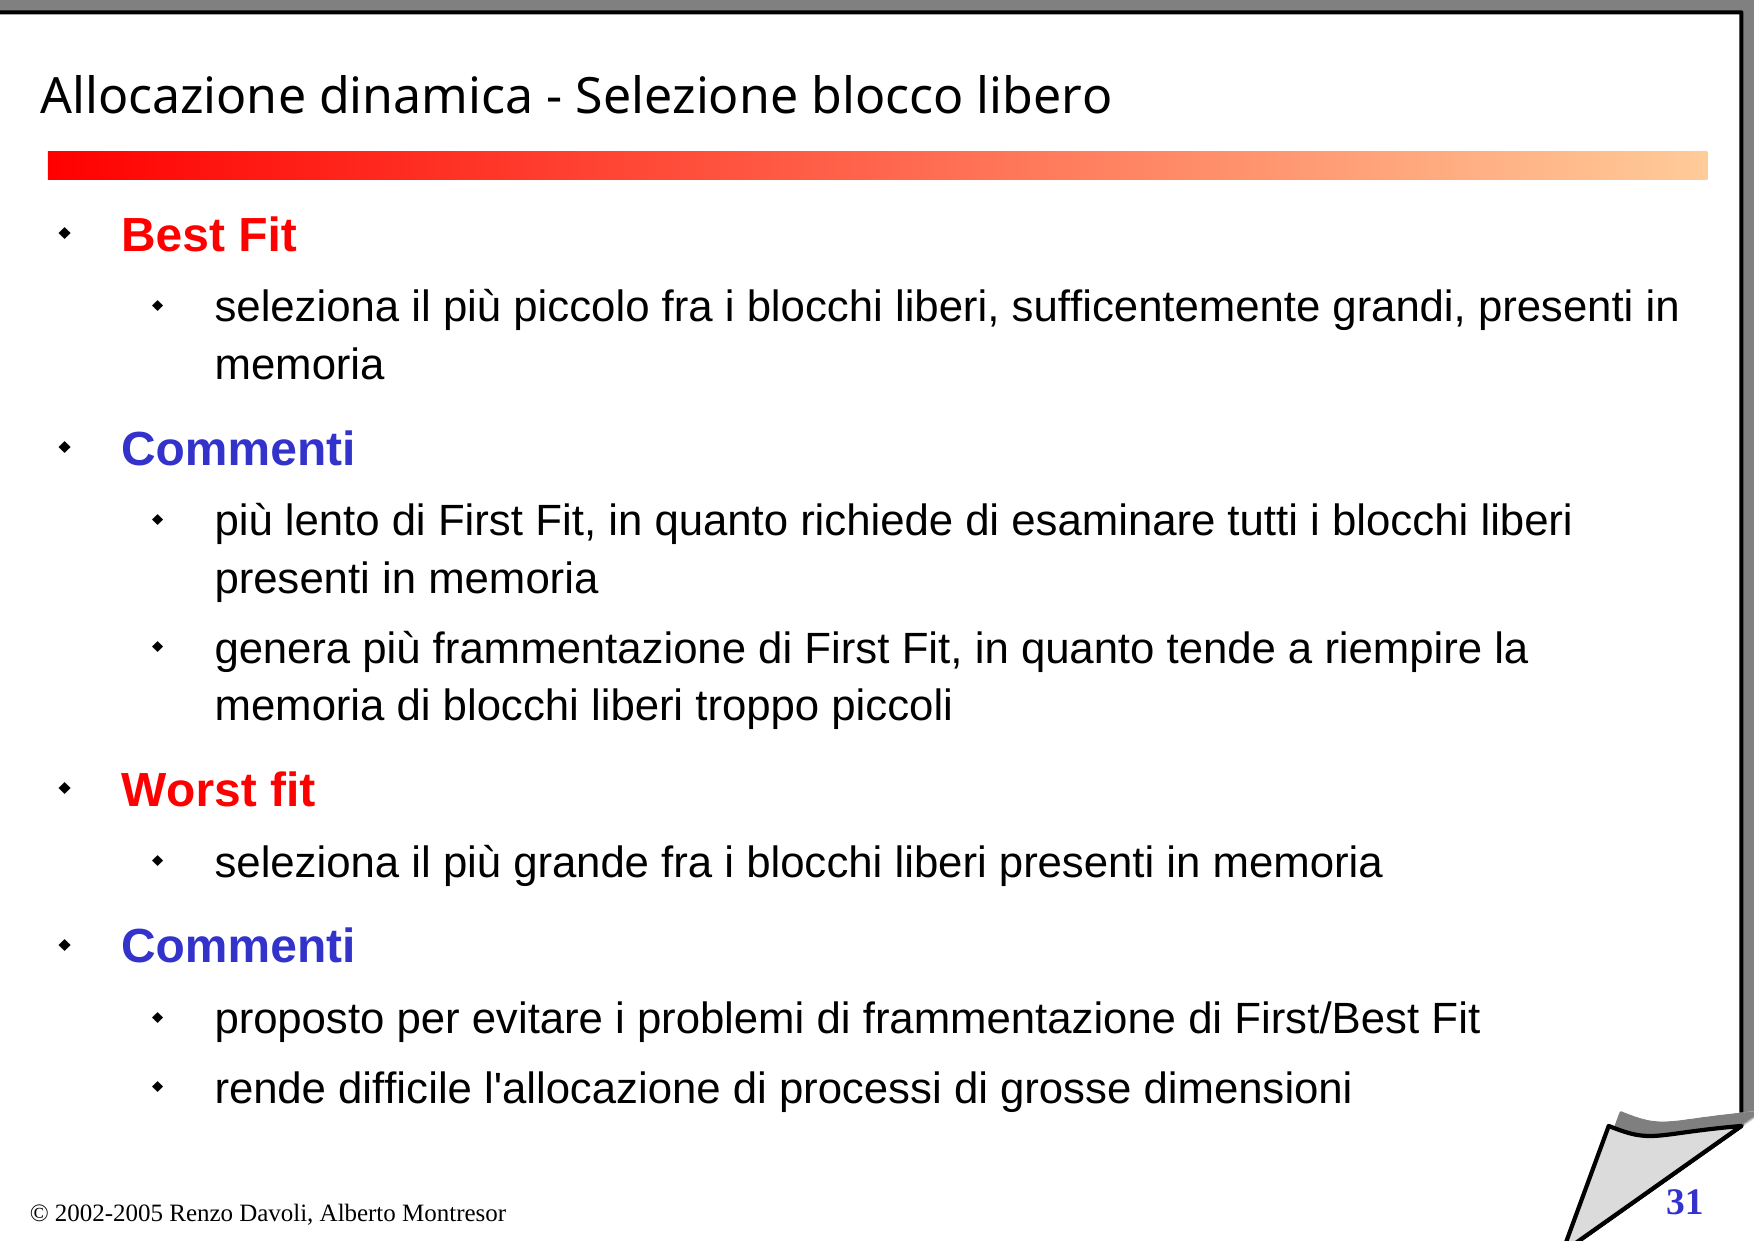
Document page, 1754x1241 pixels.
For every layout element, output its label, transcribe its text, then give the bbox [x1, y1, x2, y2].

list Best Fit seleziona il più piccolo fra i blocchi liberi, sufficentemente grandi, presenti in memoria Commenti più lento di First Fit, in quanto richiede di esaminare tutti i blocchi liberi presenti in memoria genera più frammentazione di First Fit, in quanto tende a riempire la memoria di blocchi liberi troppo piccoli Worst fit seleziona il più grande fra i blocchi liberi presenti in memoria Commenti proposto per evitare i problemi di frammentazione di First/Best Fit rende difficile l'allocazione di processi di grosse dimensioni [58, 206, 1696, 1141]
title Allocazione dinamica - Selezione blocco libero [40, 49, 1714, 144]
